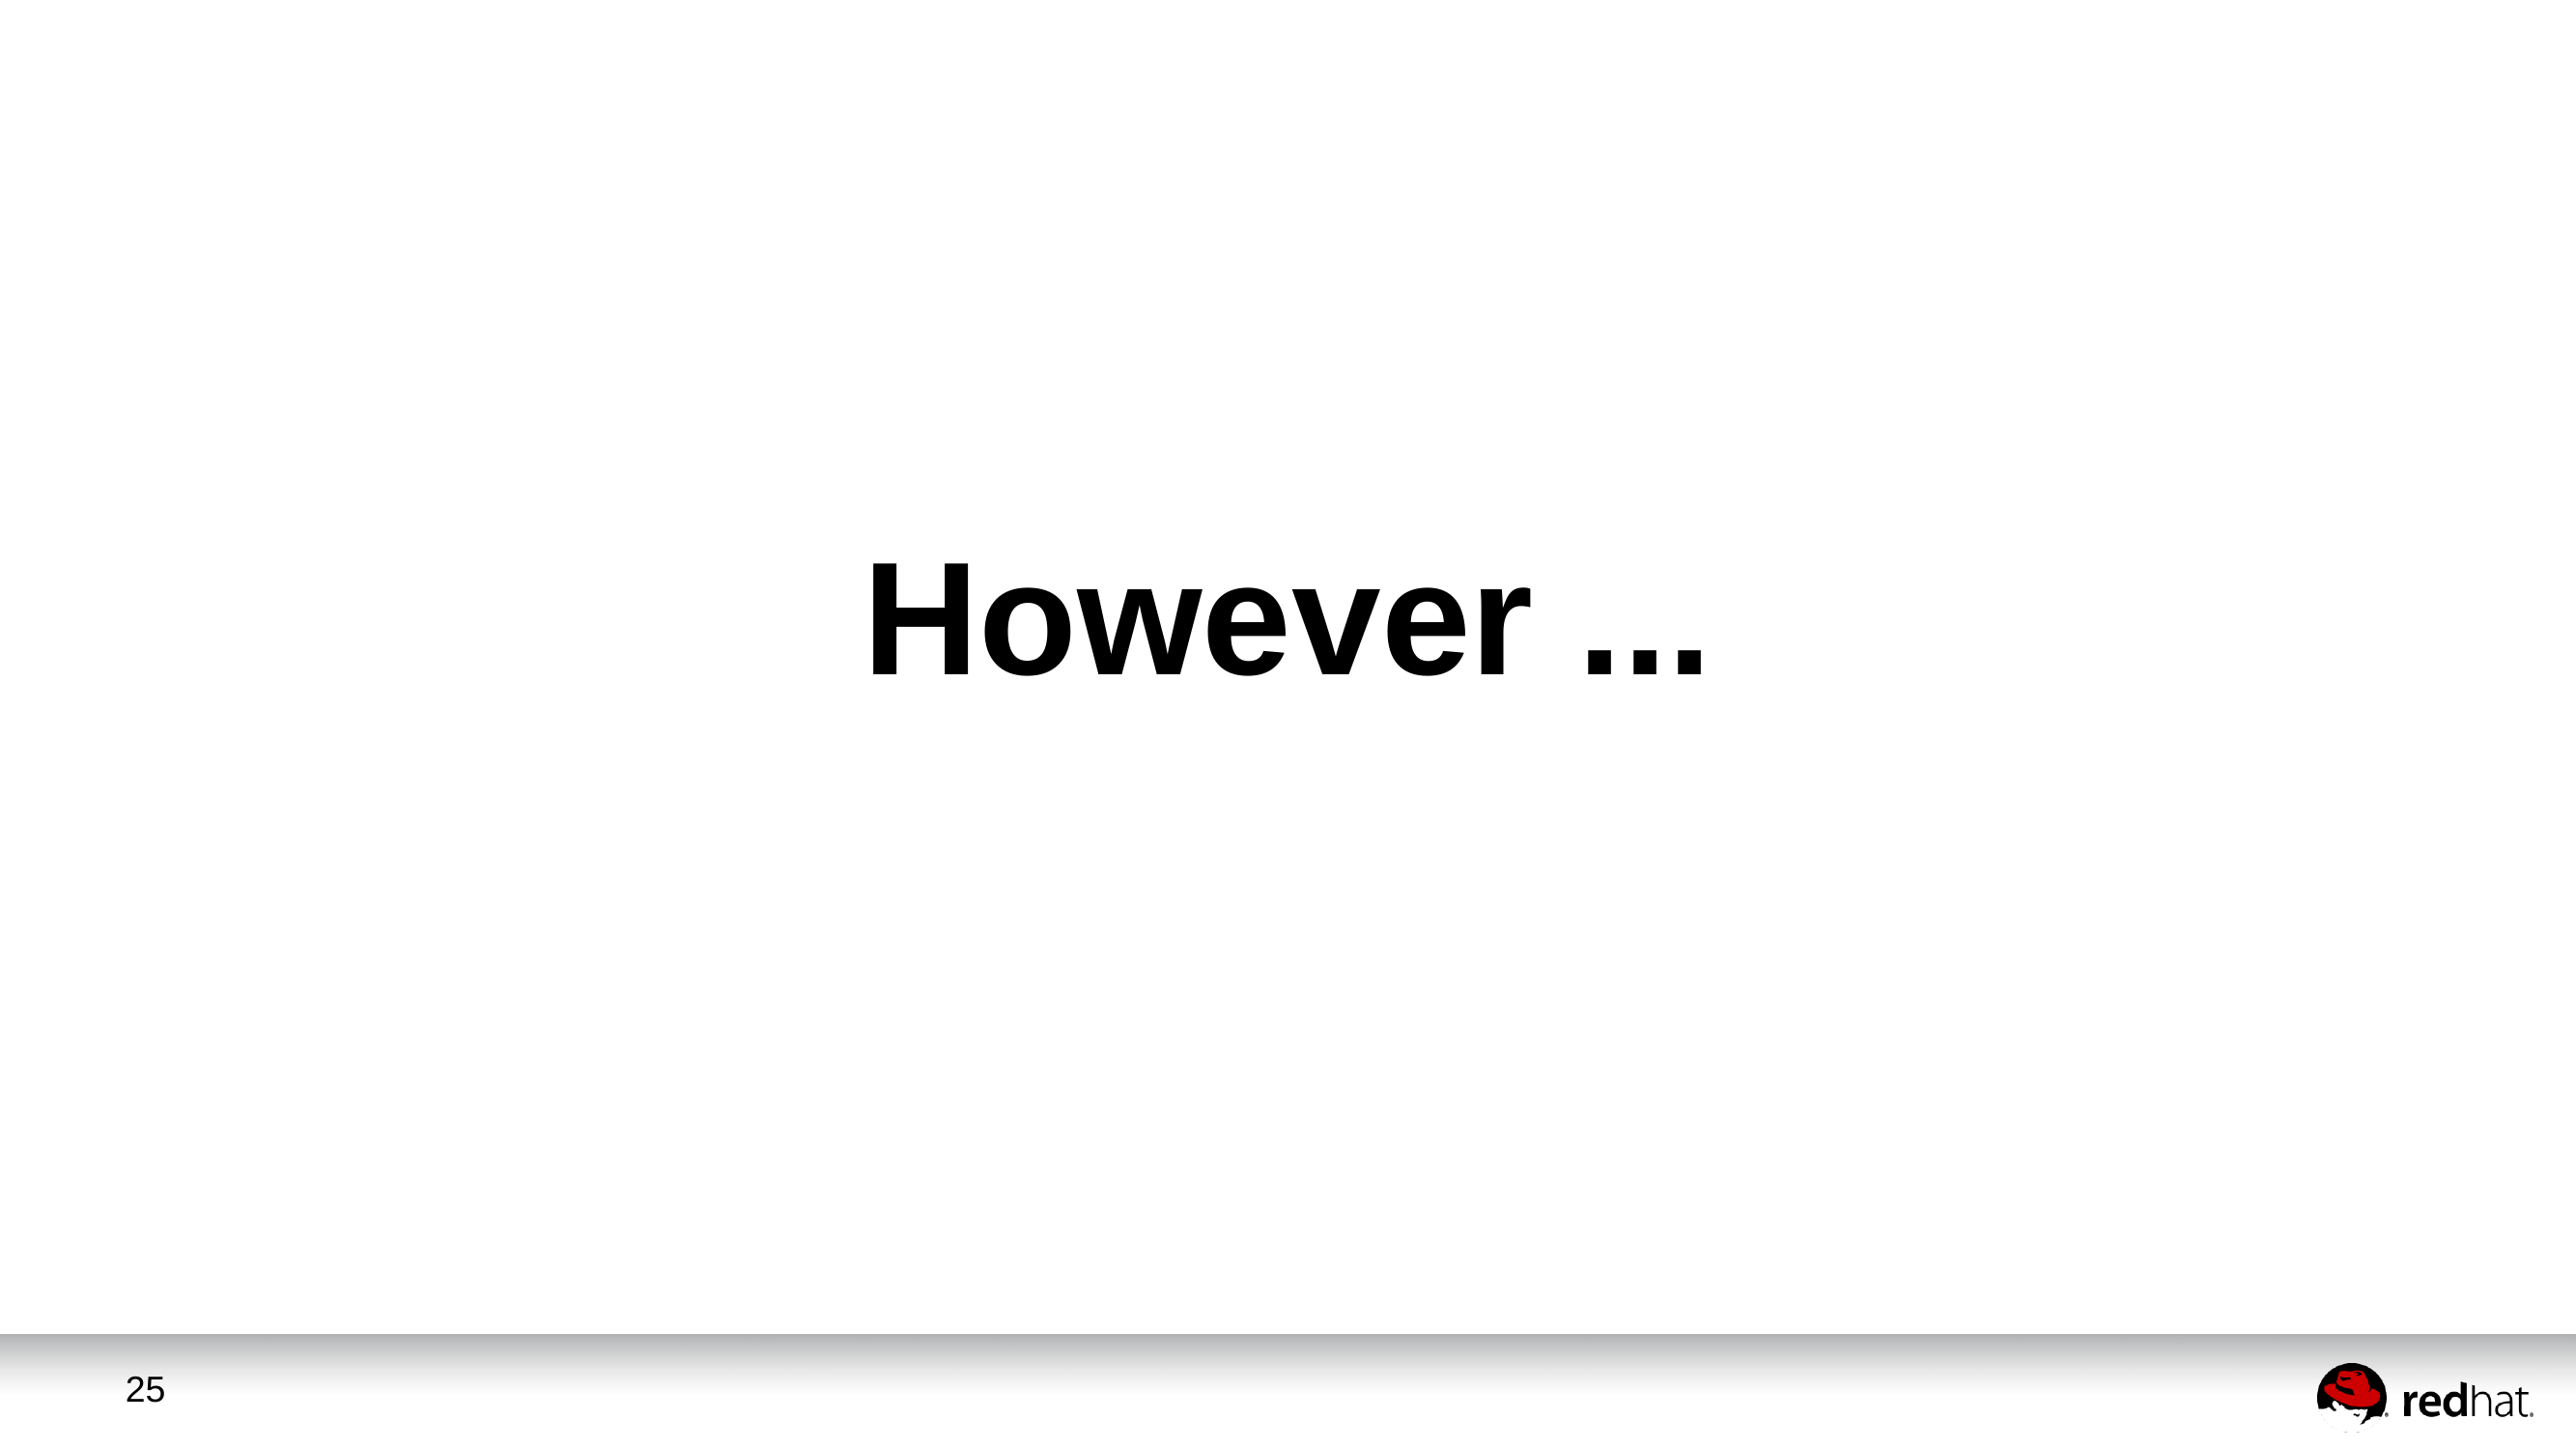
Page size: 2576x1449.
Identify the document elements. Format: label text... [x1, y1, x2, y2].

subtitle However ... [128, 57, 2448, 1179]
picture [0, 1334, 2576, 1445]
